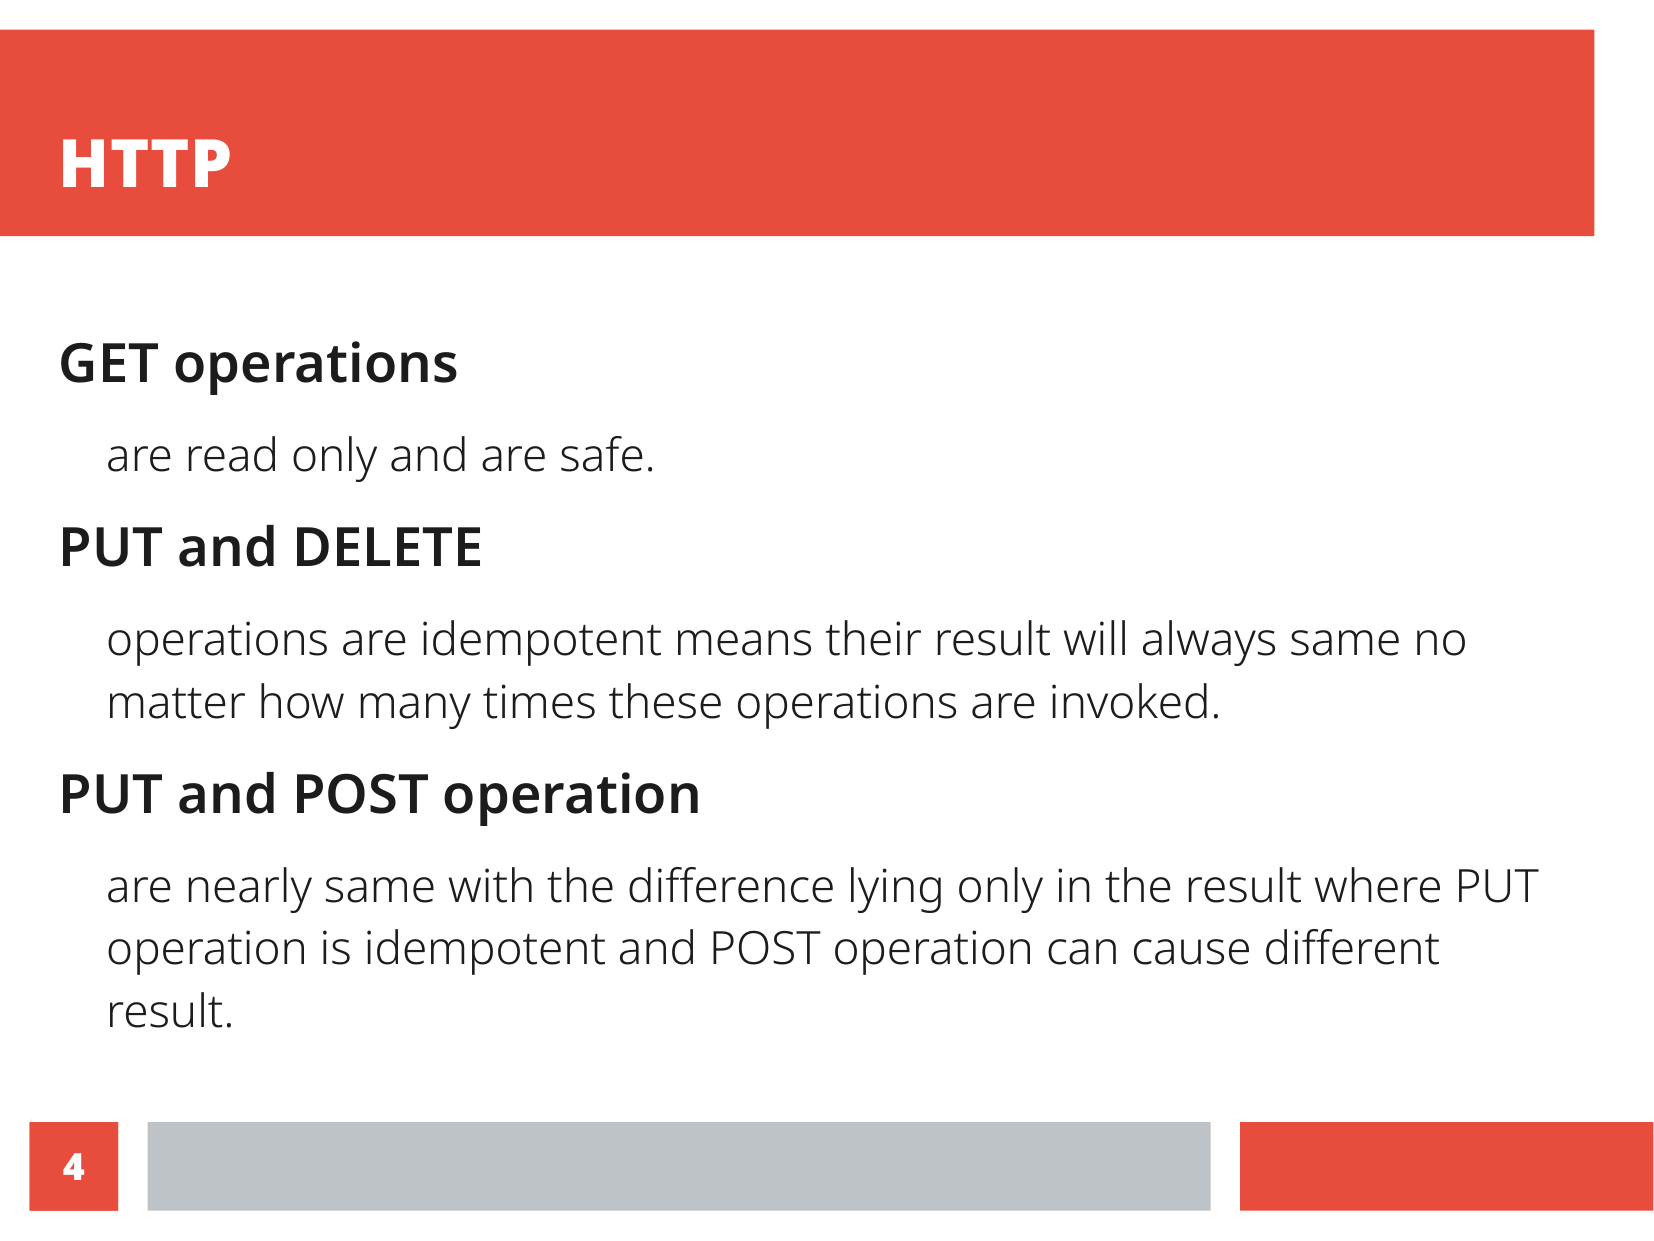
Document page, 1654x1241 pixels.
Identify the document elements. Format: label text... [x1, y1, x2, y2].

list GET operations are read only and are safe. PUT and DELETE operations are idempotent means their result will always same no matter how many times these operations are invoked. PUT and POST operation are nearly same with the difference lying only in the result where PUT operation is idempotent and POST operation can cause different result. [59, 324, 1565, 1093]
title HTTP [59, 59, 1595, 207]
